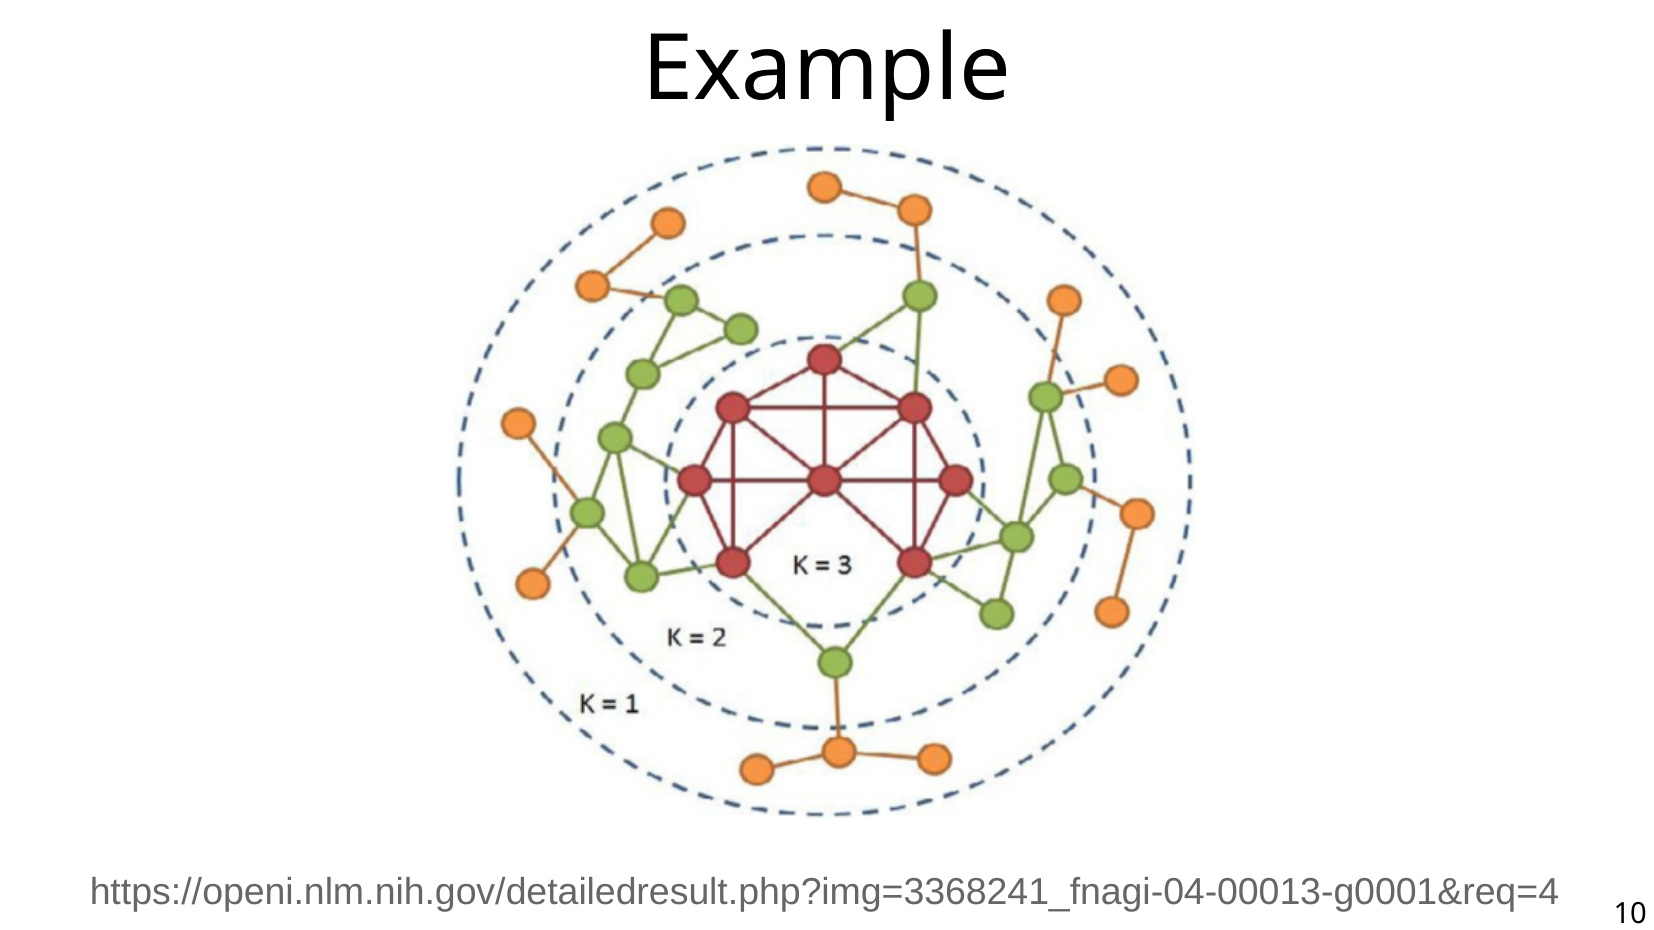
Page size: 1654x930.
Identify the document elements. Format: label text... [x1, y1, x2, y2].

picture [453, 144, 1195, 819]
text_box https://openi.nlm.nih.gov/detailedresult.php?img=3368241_fnagi-04-00013-g0001&req=4 [75, 862, 1575, 920]
title Example [82, 8, 1571, 120]
